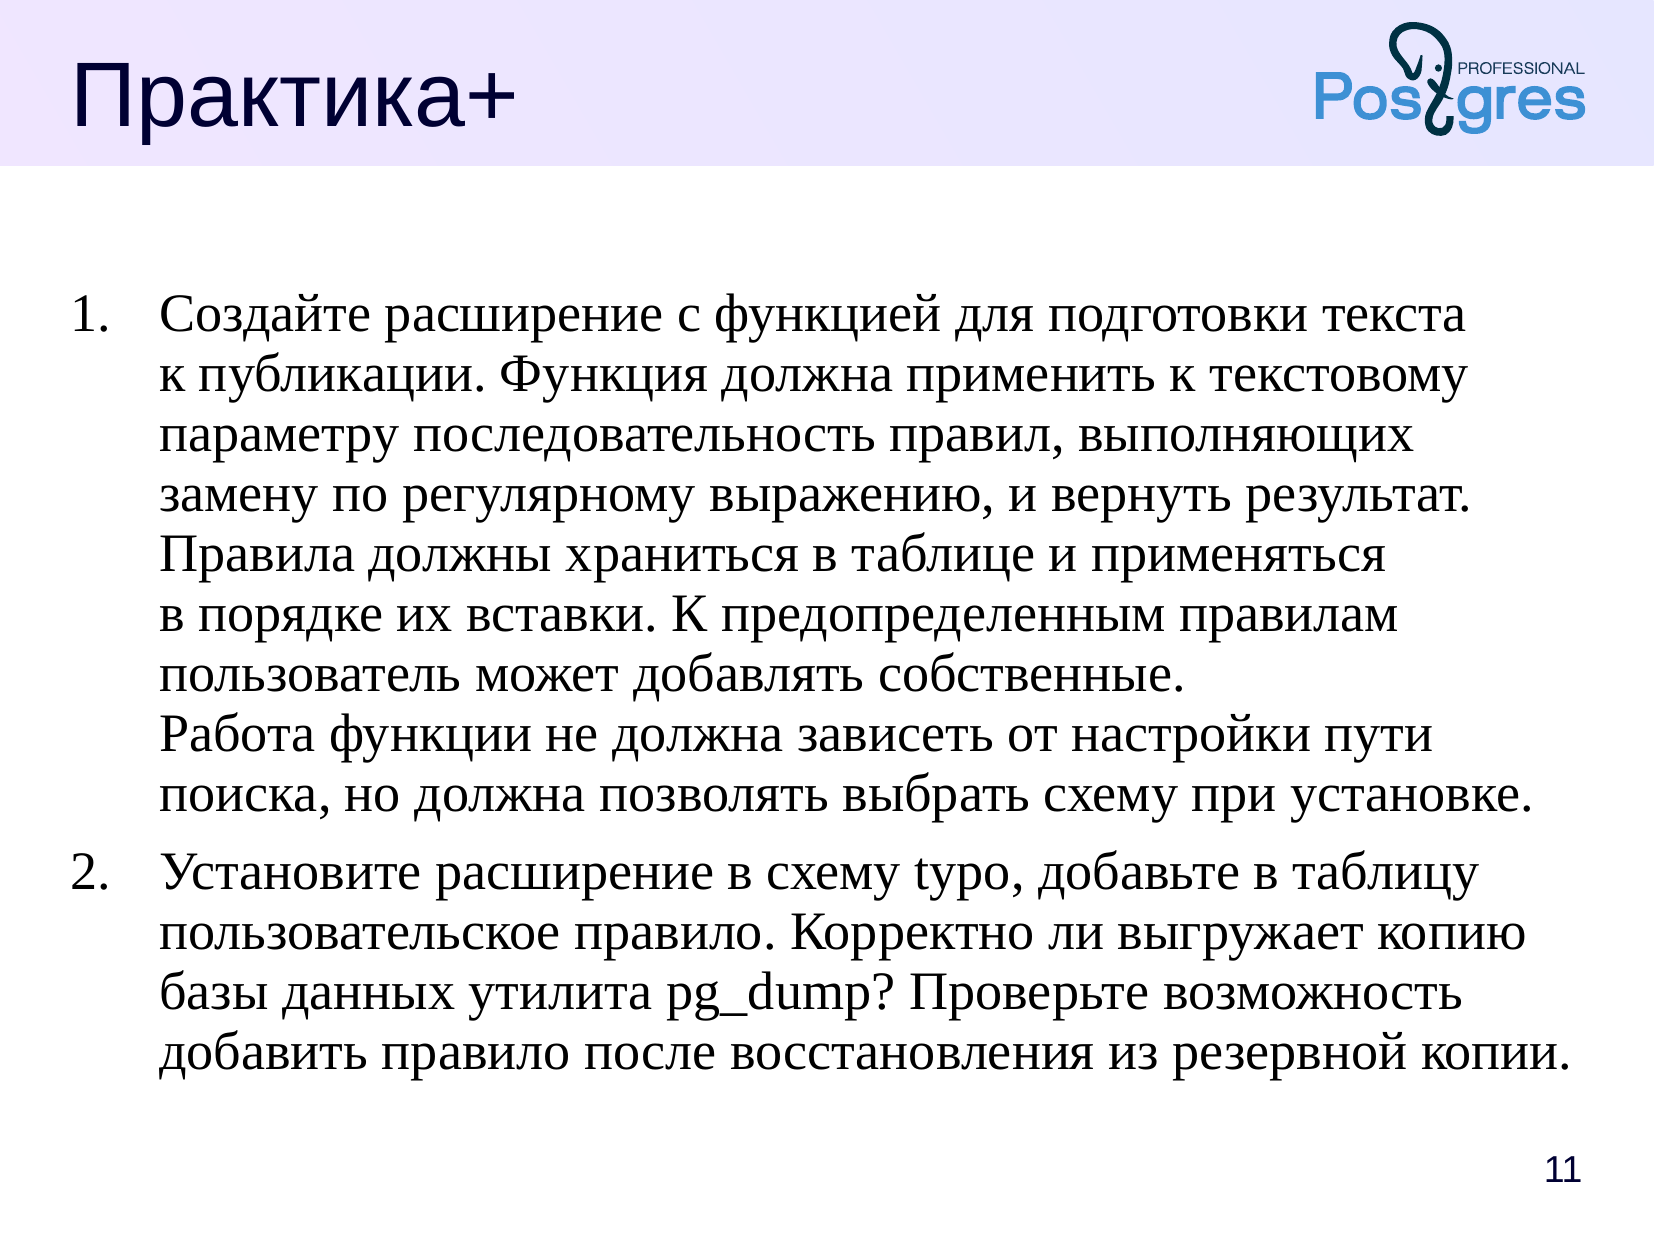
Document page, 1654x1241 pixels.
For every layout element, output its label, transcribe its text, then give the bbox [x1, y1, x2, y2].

list Создайте расширение с функцией для подготовки текста к публикации. Функция должна применить к текстовому параметру последовательность правил, выполняющих замену по регулярному выражению, и вернуть результат. Правила должны храниться в таблице и применяться в порядке их вставки. К предопределенным правилам пользователь может добавлять собственные. Работа функции не должна зависеть от настройки пути поиска, но должна позволять выбрать схему при установке. Установите расширение в схему typo, добавьте в таблицу пользовательское правило. Корректно ли выгружает копию базы данных утилита pg_dump? Проверьте возможность добавить правило после восстановления из резервной копии. [70, 283, 1583, 1134]
title Практика+ [70, 43, 1241, 147]
